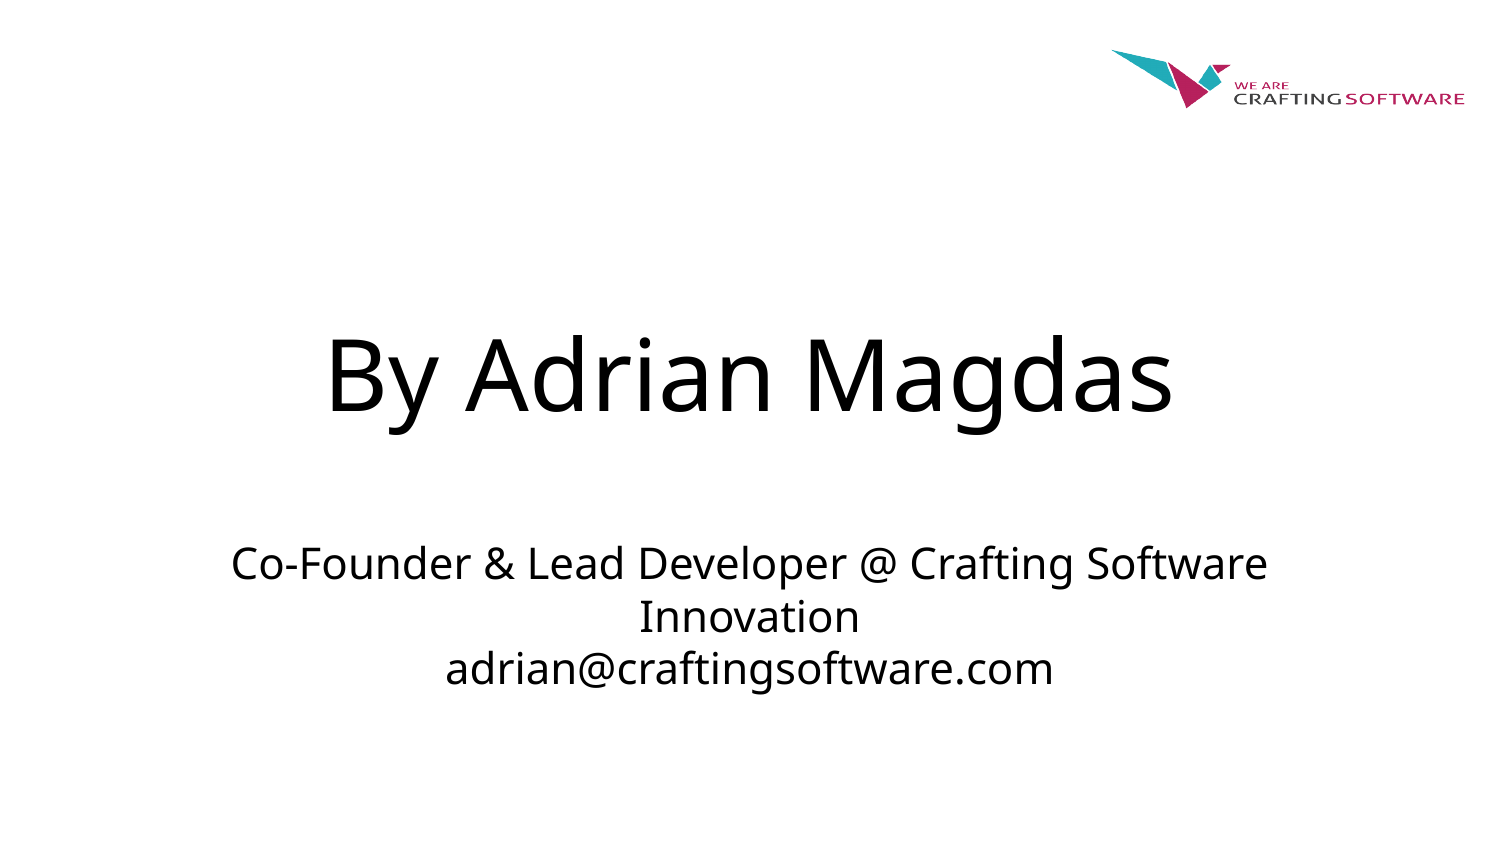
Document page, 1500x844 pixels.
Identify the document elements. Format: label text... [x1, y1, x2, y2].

title By Adrian Magdas [110, 162, 1390, 447]
subtitle Co-Founder & Lead Developer @ Crafting Software Innovation adrian@craftingsoftware.com [110, 520, 1390, 651]
picture [1094, 0, 1481, 163]
